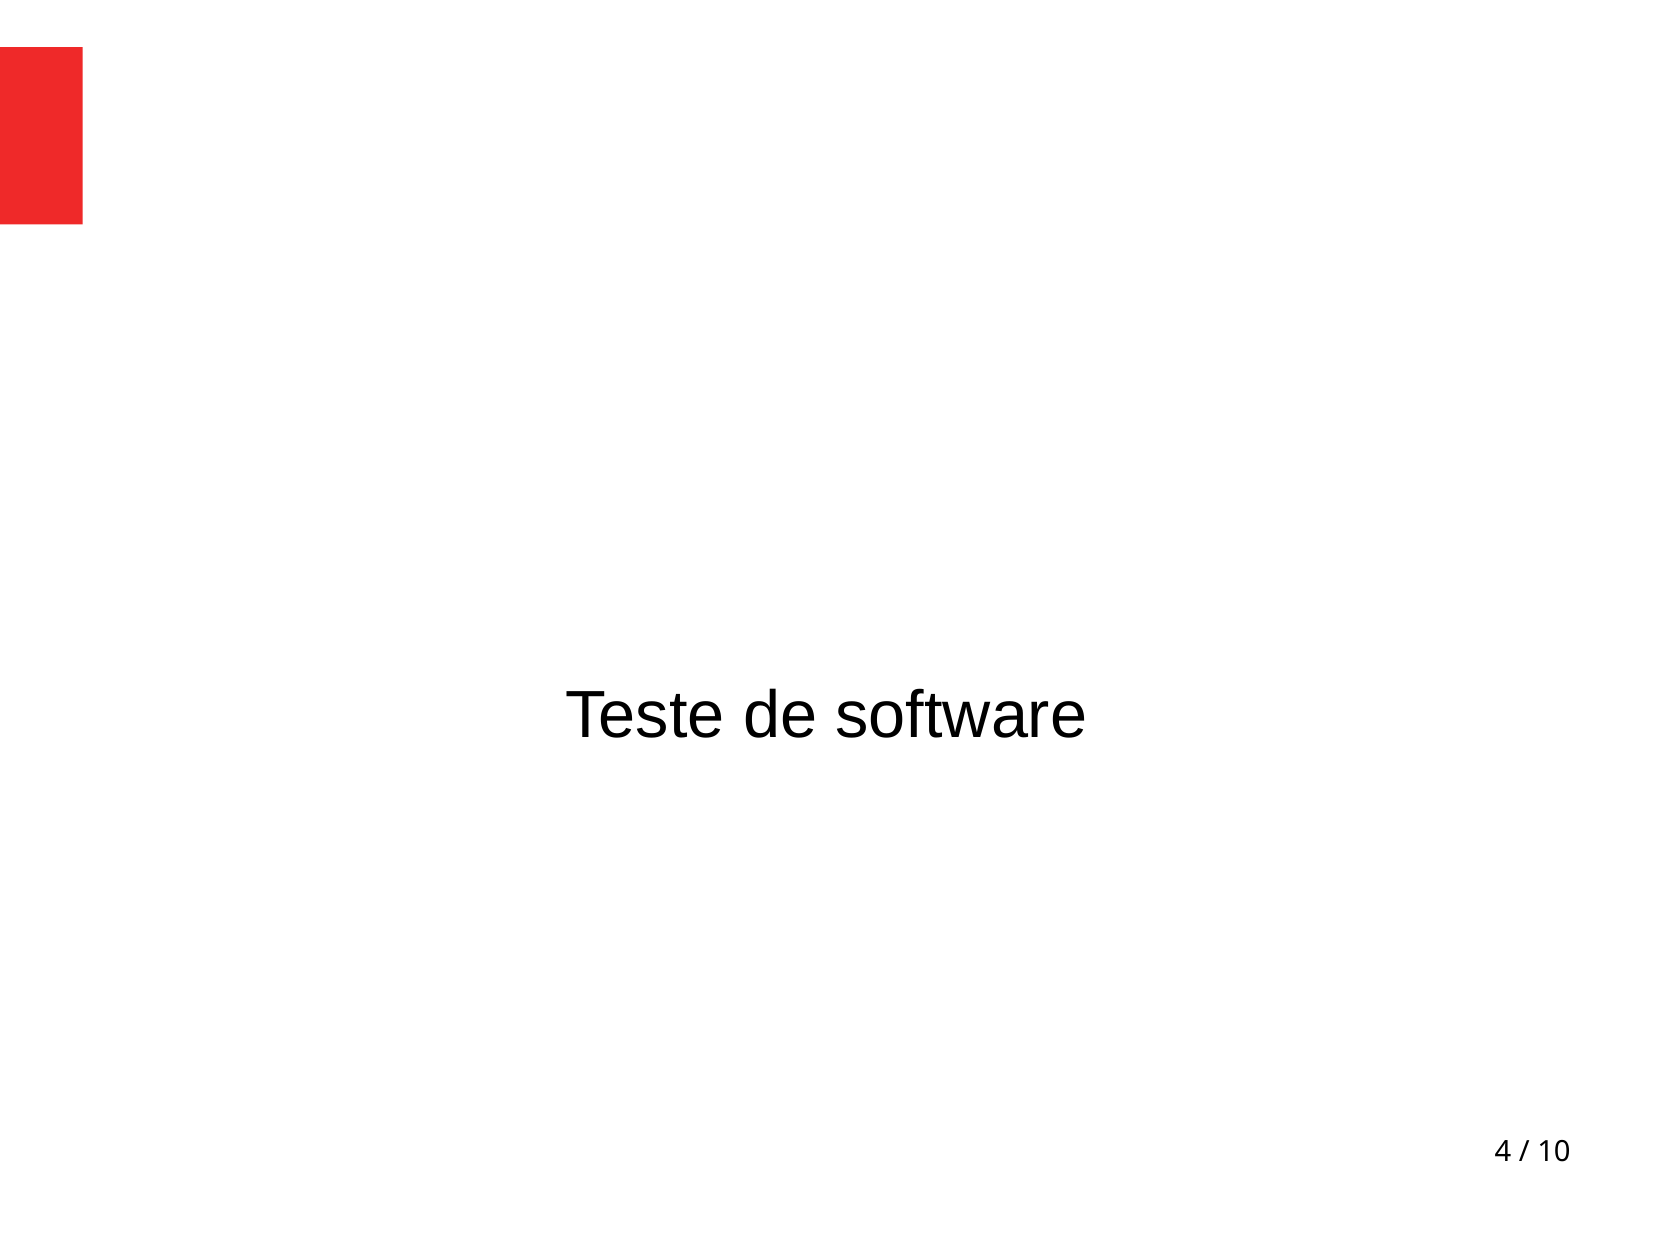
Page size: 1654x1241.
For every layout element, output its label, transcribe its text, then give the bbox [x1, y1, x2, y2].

subtitle Teste de software [118, 354, 1536, 1074]
